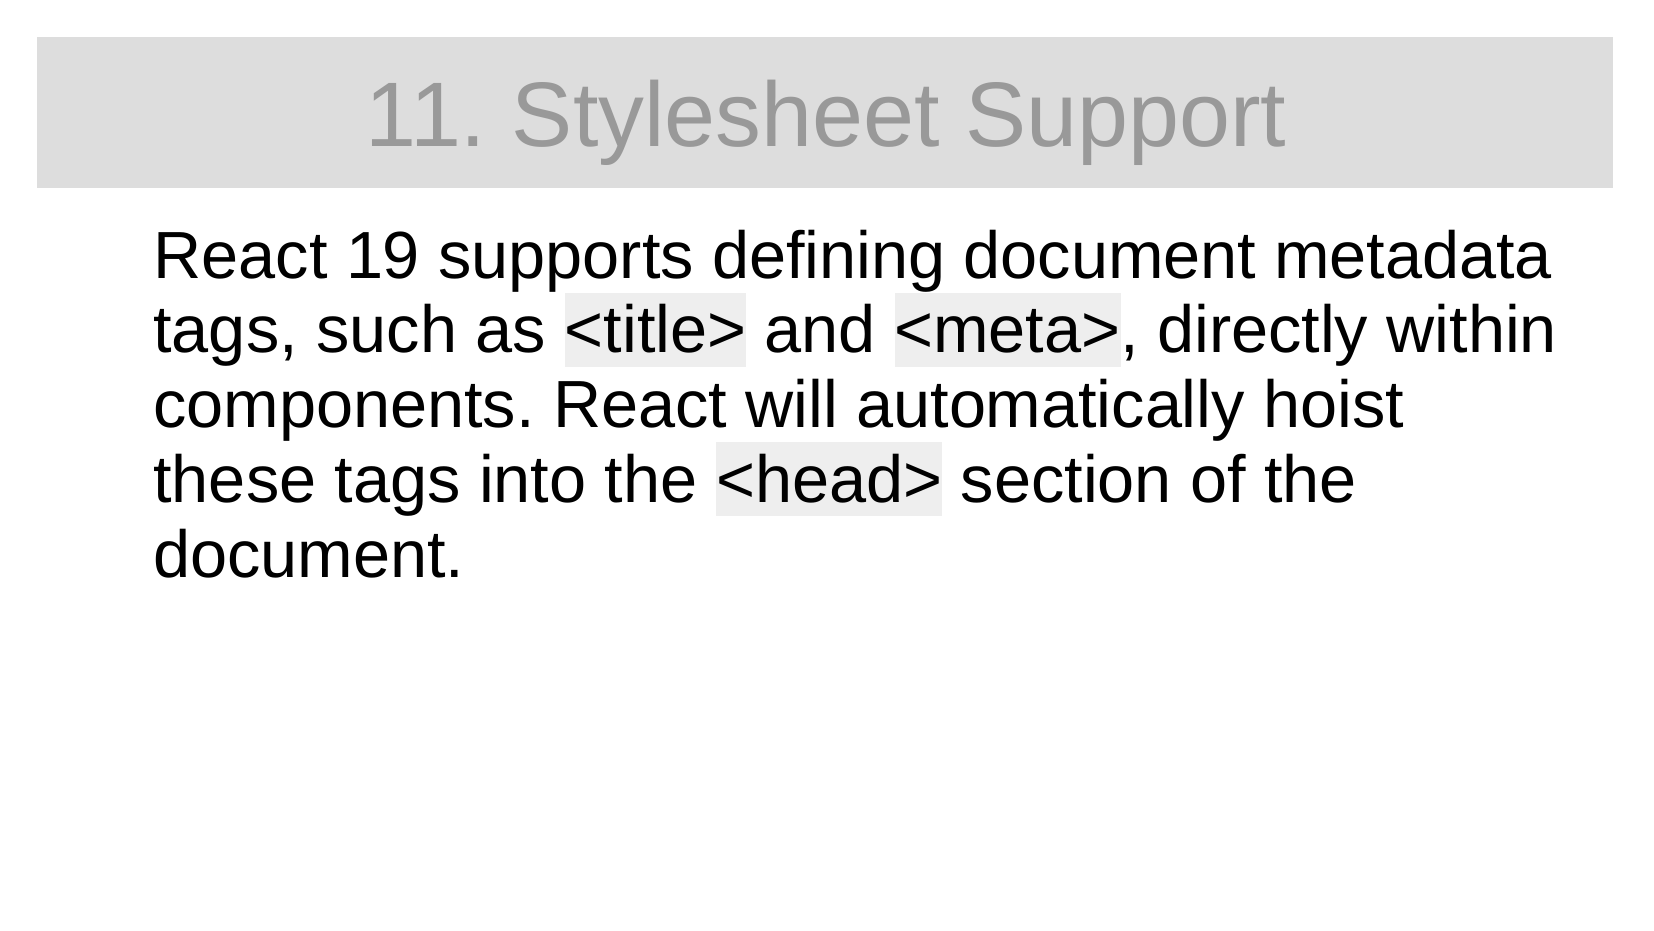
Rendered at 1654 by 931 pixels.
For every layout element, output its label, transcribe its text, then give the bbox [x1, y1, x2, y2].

list React 19 supports defining document metadata tags, such as <title> and <meta>, directly within components. React will automatically hoist these tags into the <head> section of the document. [82, 217, 1571, 758]
text_box [1571, 37, 1613, 188]
text_box [37, 37, 82, 188]
title 11. Stylesheet Support [82, 37, 1571, 193]
